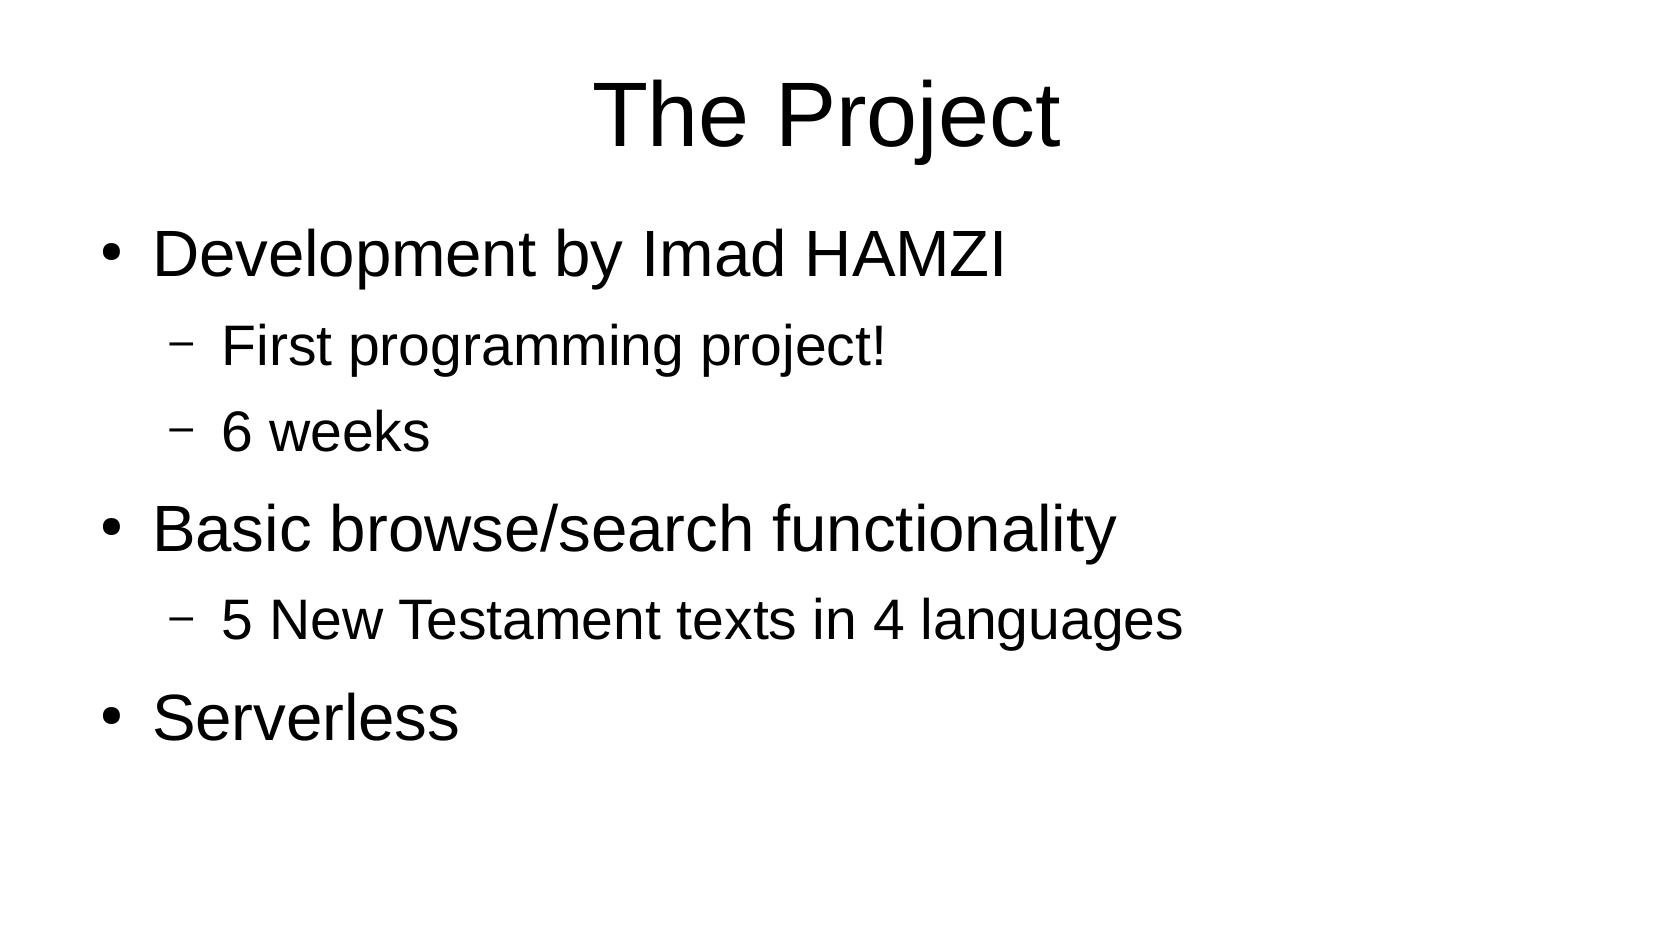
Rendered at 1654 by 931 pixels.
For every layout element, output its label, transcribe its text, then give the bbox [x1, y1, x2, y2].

list Development by Imad HAMZI First programming project! 6 weeks Basic browse/search functionality 5 New Testament texts in 4 languages Serverless [82, 217, 1571, 758]
title The Project [82, 37, 1571, 193]
